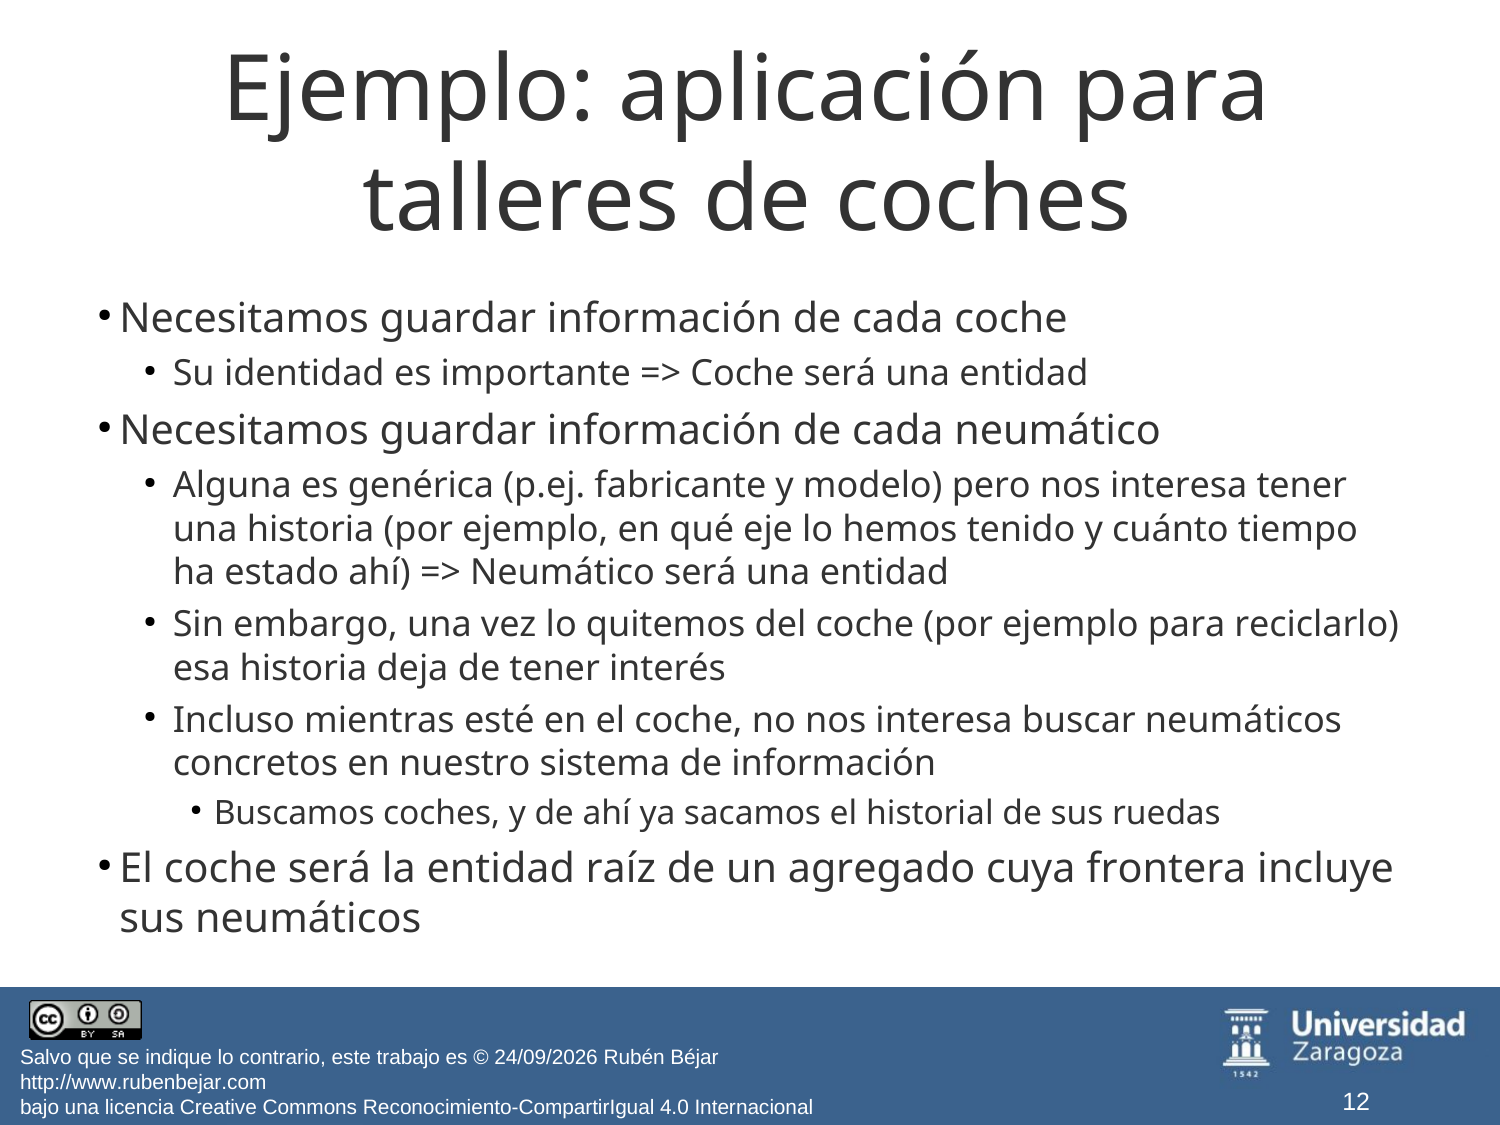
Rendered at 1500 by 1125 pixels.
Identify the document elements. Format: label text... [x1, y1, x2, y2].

list Necesitamos guardar información de cada coche Su identidad es importante => Coche será una entidad Necesitamos guardar información de cada neumático Alguna es genérica (p.ej. fabricante y modelo) pero nos interesa tener una historia (por ejemplo, en qué eje lo hemos tenido y cuánto tiempo ha estado ahí) => Neumático será una entidad Sin embargo, una vez lo quitemos del coche (por ejemplo para reciclarlo) esa historia deja de tener interés Incluso mientras esté en el coche, no nos interesa buscar neumáticos concretos en nuestro sistema de información Buscamos coches, y de ahí ya sacamos el historial de sus ruedas El coche será la entidad raíz de un agregado cuya frontera incluye sus neumáticos [82, 283, 1418, 957]
title Ejemplo: aplicación para talleres de coches [74, 21, 1420, 257]
picture [0, 987, 1500, 1125]
